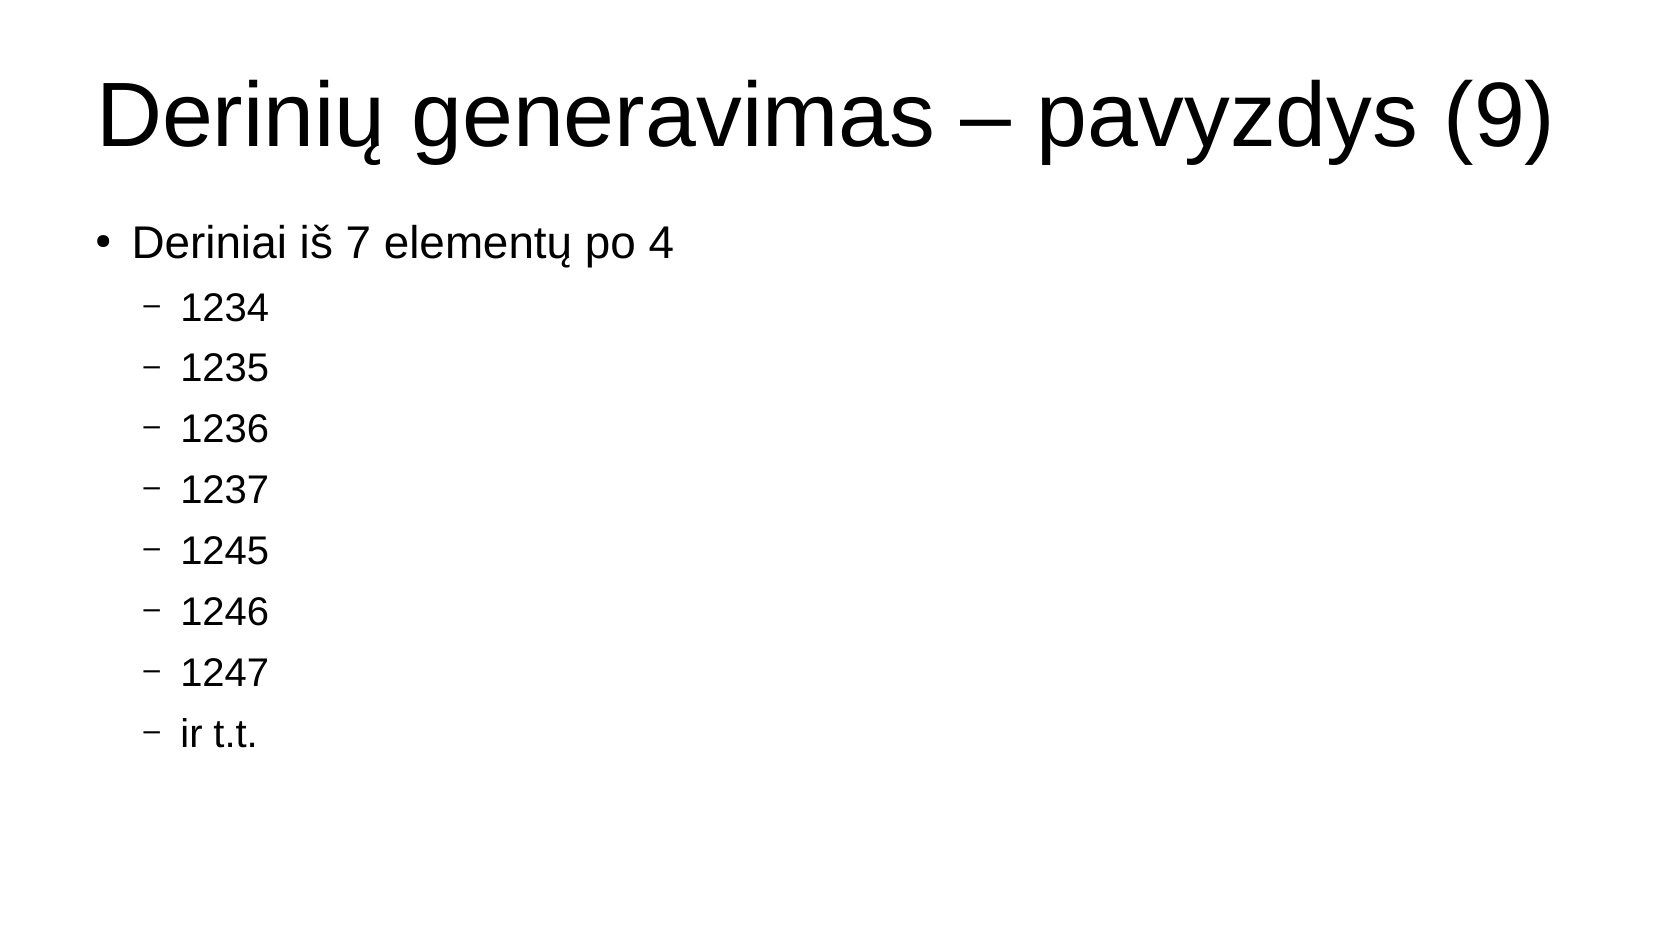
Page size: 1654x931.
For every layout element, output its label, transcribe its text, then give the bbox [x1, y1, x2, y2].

title Derinių generavimas – pavyzdys (9) [82, 36, 1571, 193]
list Deriniai iš 7 elementų po 4 1234 1235 1236 1237 1245 1246 1247 ir t.t. [82, 217, 1571, 757]
